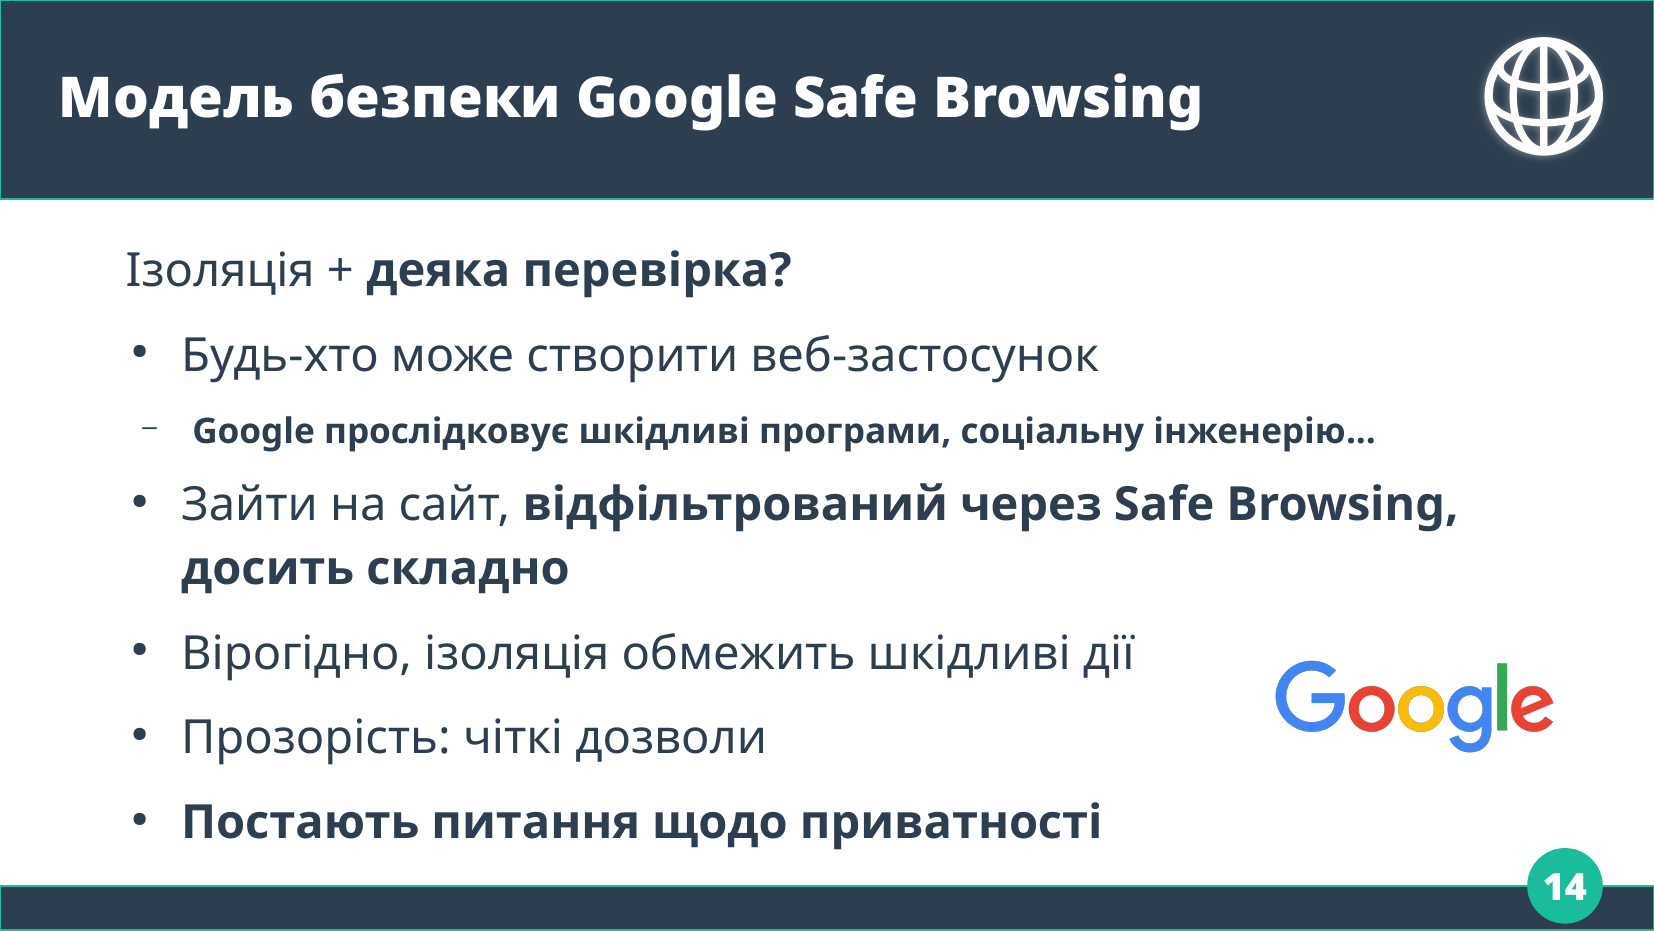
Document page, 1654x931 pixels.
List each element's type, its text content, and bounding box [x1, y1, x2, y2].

list Ізоляція + деяка перевірка? Будь-хто може створити веб-застосунок Google прослідковує шкідливі програми, соціальну інженерію... Зайти на сайт, відфільтрований через Safe Browsing, досить складно Вірогідно, ізоляція обмежить шкідливі дії Прозорість: чіткі дозволи Постають питання щодо приватності [59, 236, 1477, 857]
picture [1472, 27, 1613, 168]
title Модель безпеки Google Safe Browsing [59, 37, 1472, 156]
picture [1234, 586, 1595, 827]
